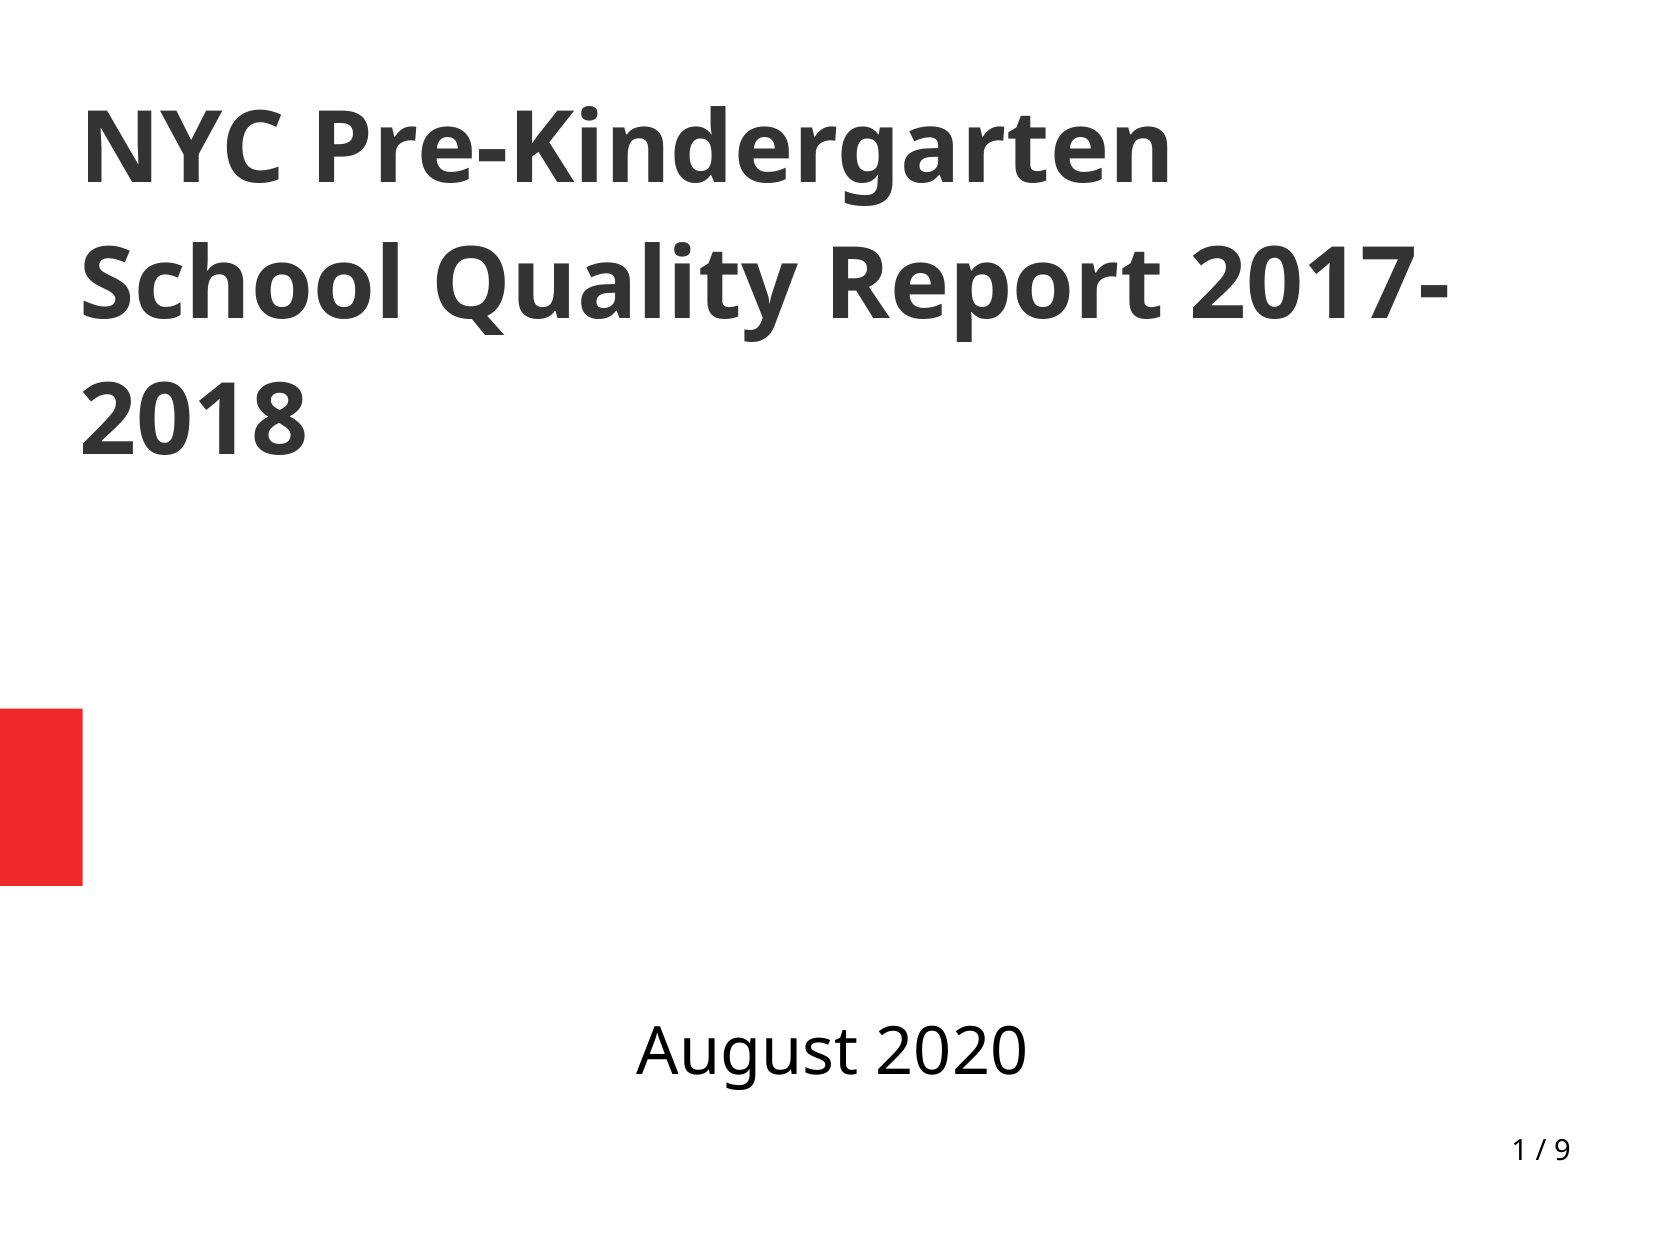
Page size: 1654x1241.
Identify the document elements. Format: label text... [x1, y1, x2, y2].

subtitle August 2020 [129, 968, 1536, 1130]
title NYC Pre-Kindergarten School Quality Report 2017-2018 [79, 75, 1486, 484]
